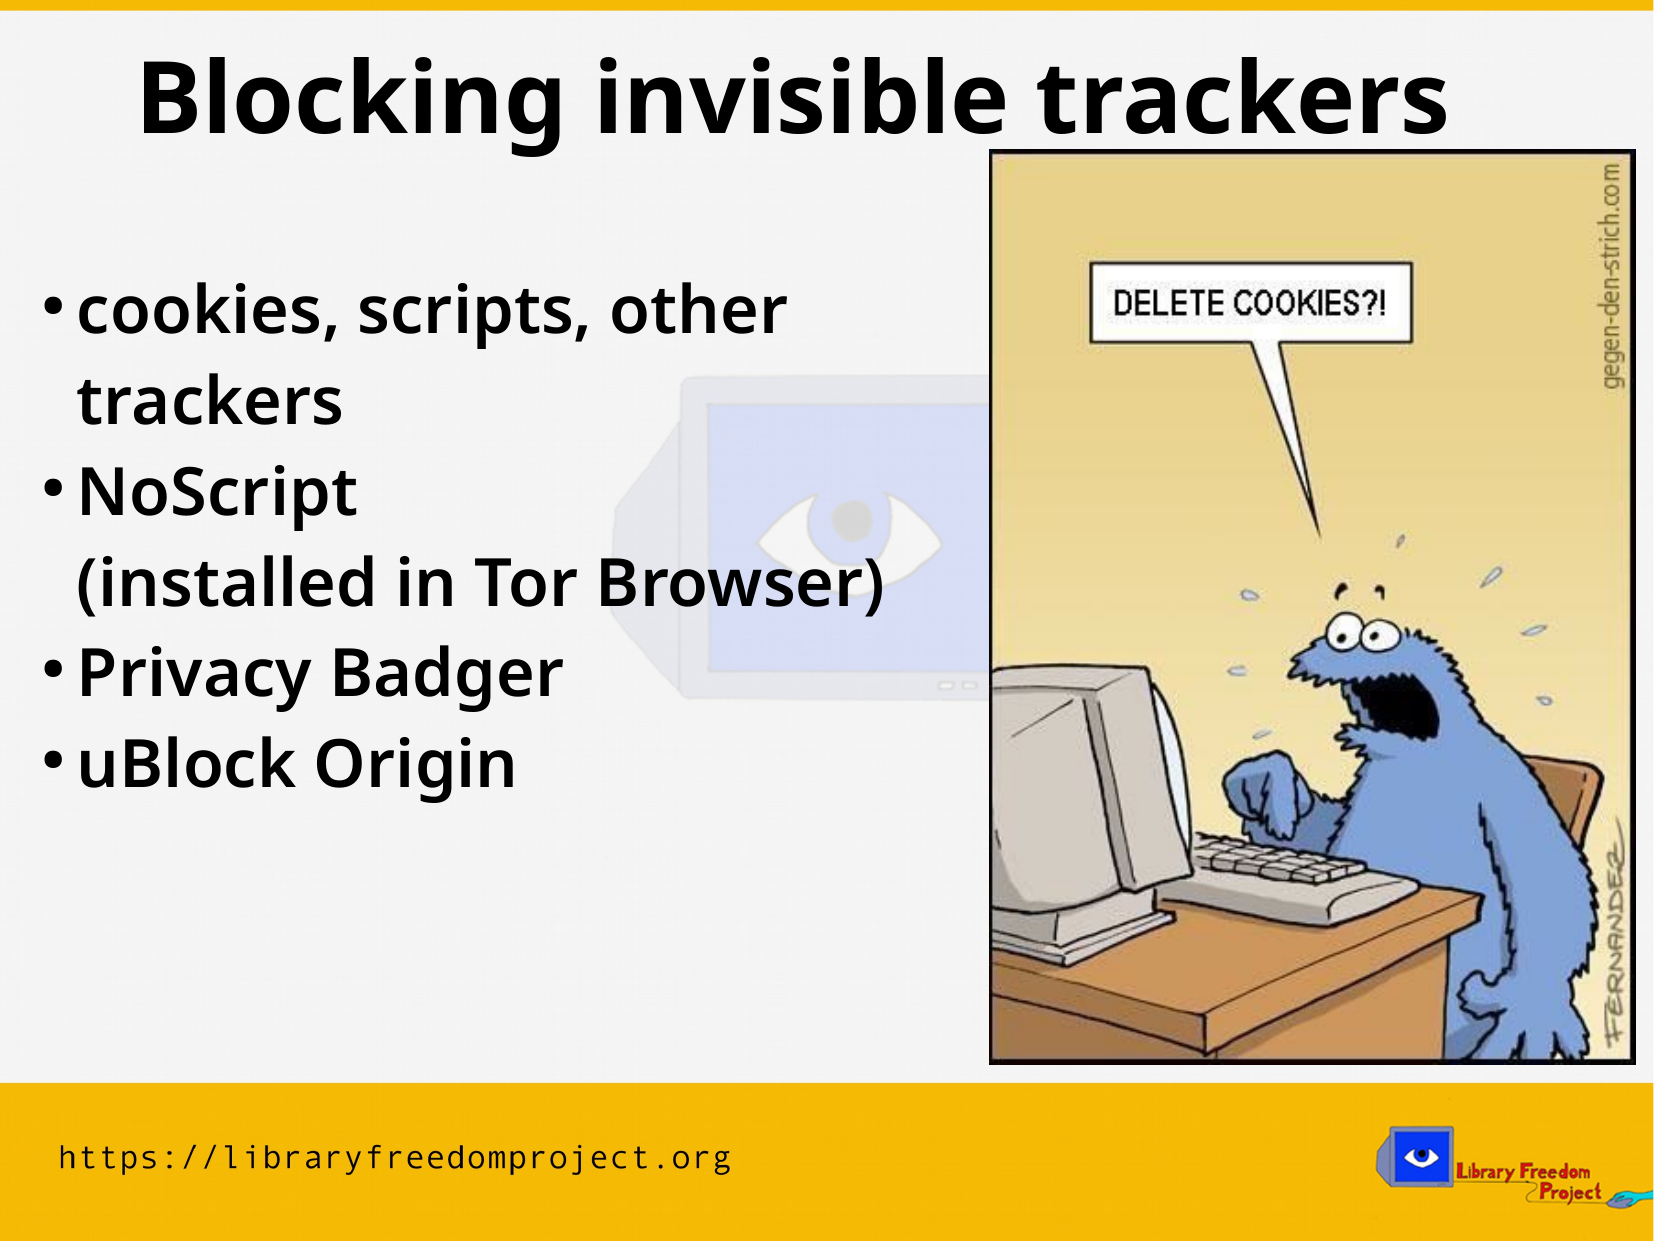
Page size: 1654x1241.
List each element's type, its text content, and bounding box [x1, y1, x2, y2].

text_box Blocking invisible trackers [135, 26, 1519, 166]
text_box cookies, scripts, other trackers NoScript (installed in Tor Browser) Privacy Badger uBlock Origin [26, 255, 990, 916]
picture [0, 0, 1654, 1241]
